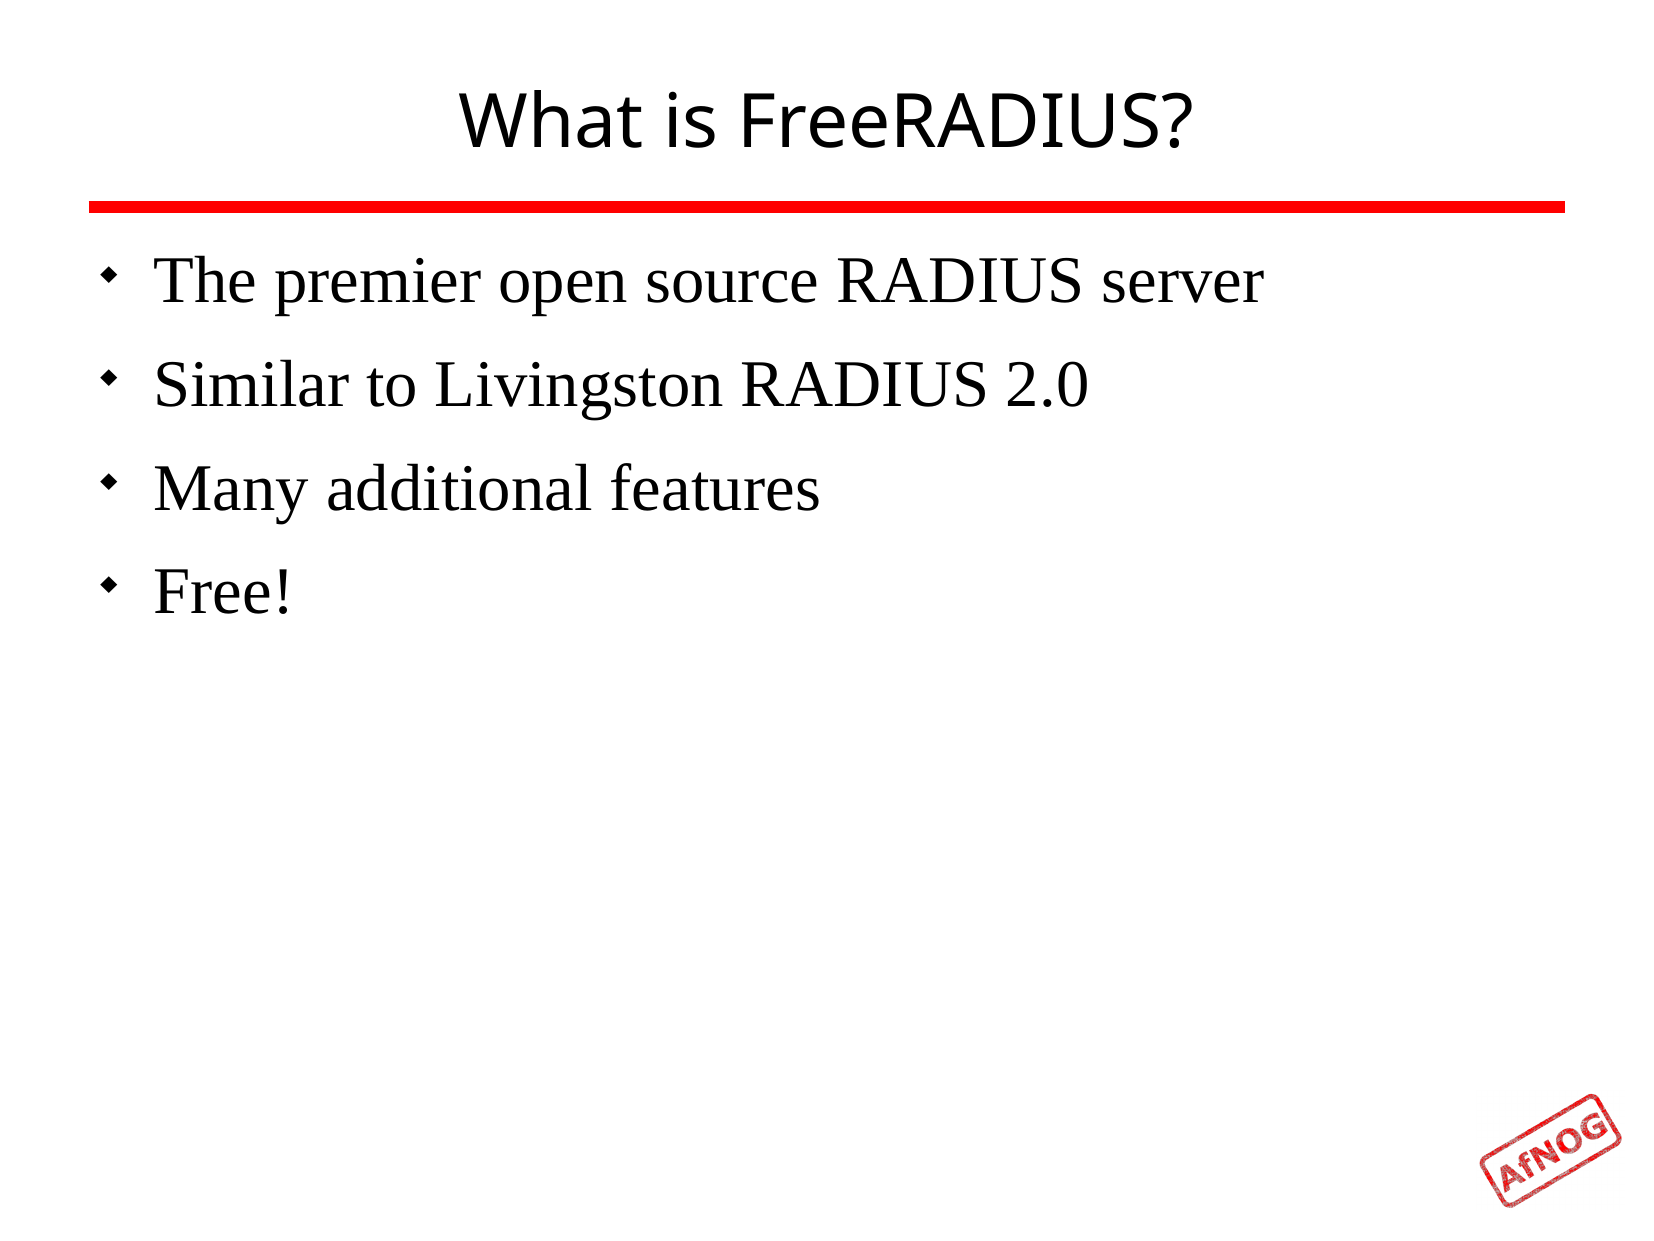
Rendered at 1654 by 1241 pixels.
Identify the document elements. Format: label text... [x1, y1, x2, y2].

picture [1476, 1090, 1625, 1211]
list The premier open source RADIUS server Similar to Livingston RADIUS 2.0 Many additional features Free! [82, 236, 1571, 1123]
title What is FreeRADIUS? [82, 74, 1571, 162]
